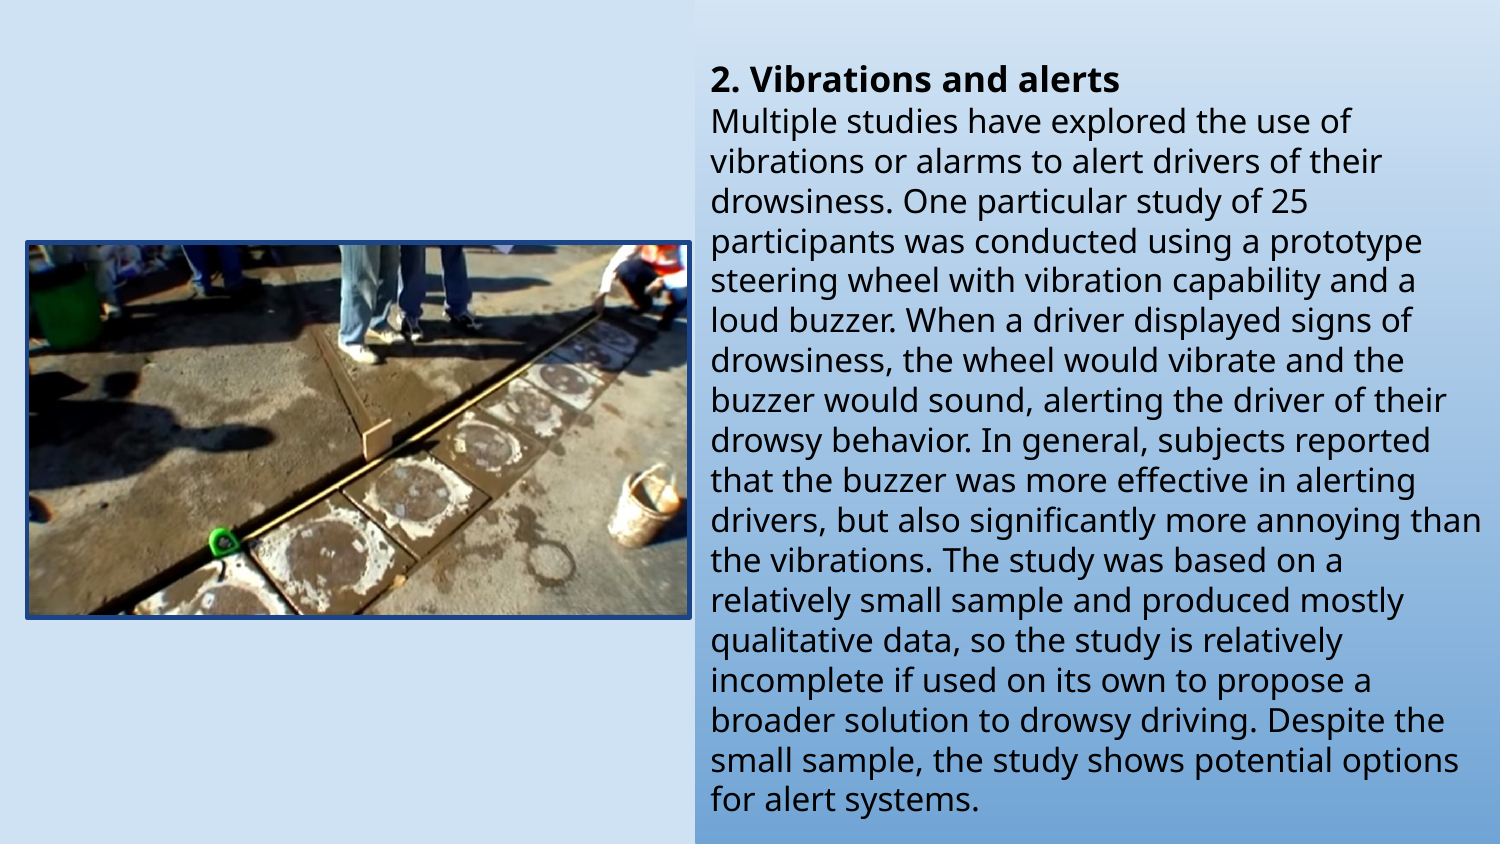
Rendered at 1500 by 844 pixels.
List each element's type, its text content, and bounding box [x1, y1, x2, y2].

text_box 2. Vibrations and alerts Multiple studies have explored the use of vibrations or alarms to alert drivers of their drowsiness. One particular study of 25 participants was conducted using a prototype steering wheel with vibration capability and a loud buzzer. When a driver displayed signs of drowsiness, the wheel would vibrate and the buzzer would sound, alerting the driver of their drowsy behavior. In general, subjects reported that the buzzer was more effective in alerting drivers, but also significantly more annoying than the vibrations. The study was based on a relatively small sample and produced mostly qualitative data, so the study is relatively incomplete if used on its own to propose a broader solution to drowsy driving. Despite the small sample, the study shows potential options for alert systems. [695, 0, 1500, 844]
picture [29, 244, 688, 616]
